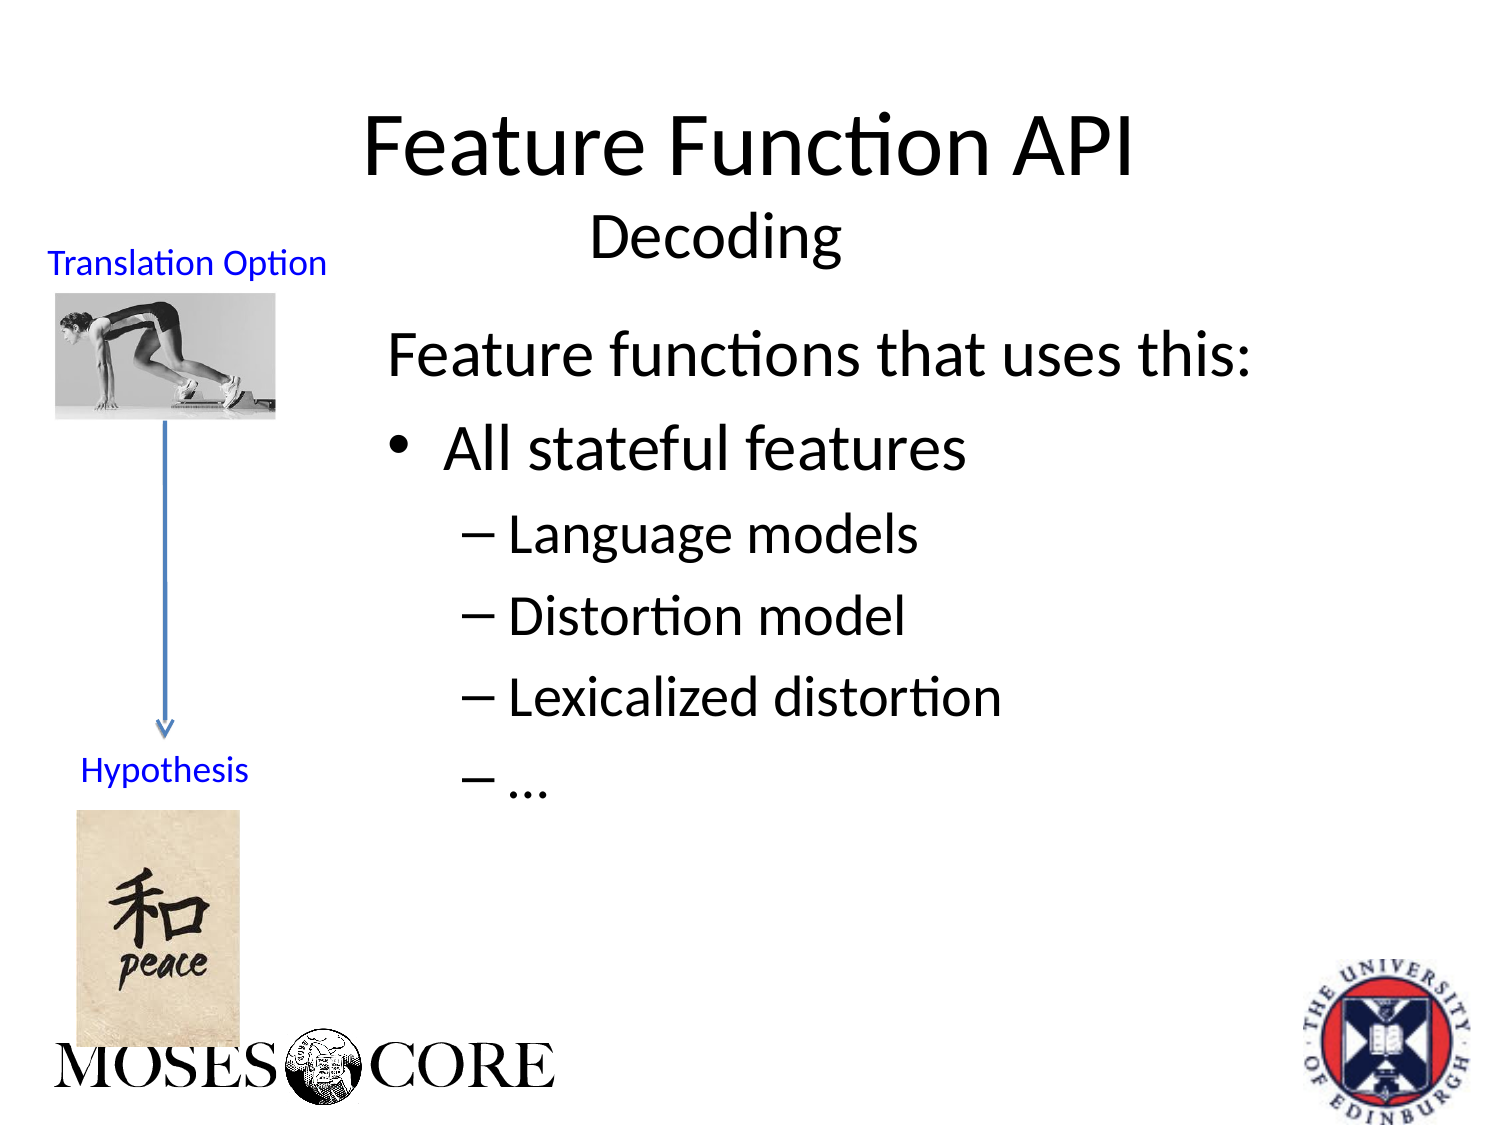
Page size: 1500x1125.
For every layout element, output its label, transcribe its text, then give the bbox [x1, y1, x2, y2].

text_box Translation Option [32, 230, 343, 291]
picture [53, 291, 277, 421]
list Feature functions that uses this: All stateful features Language models Distortion model Lexicalized distortion … [371, 302, 1425, 1005]
title Feature Function API [75, 45, 1425, 233]
picture [1303, 959, 1475, 1125]
picture [53, 810, 555, 1108]
text_box Hypothesis [65, 737, 265, 798]
text_box Decoding [574, 184, 859, 280]
